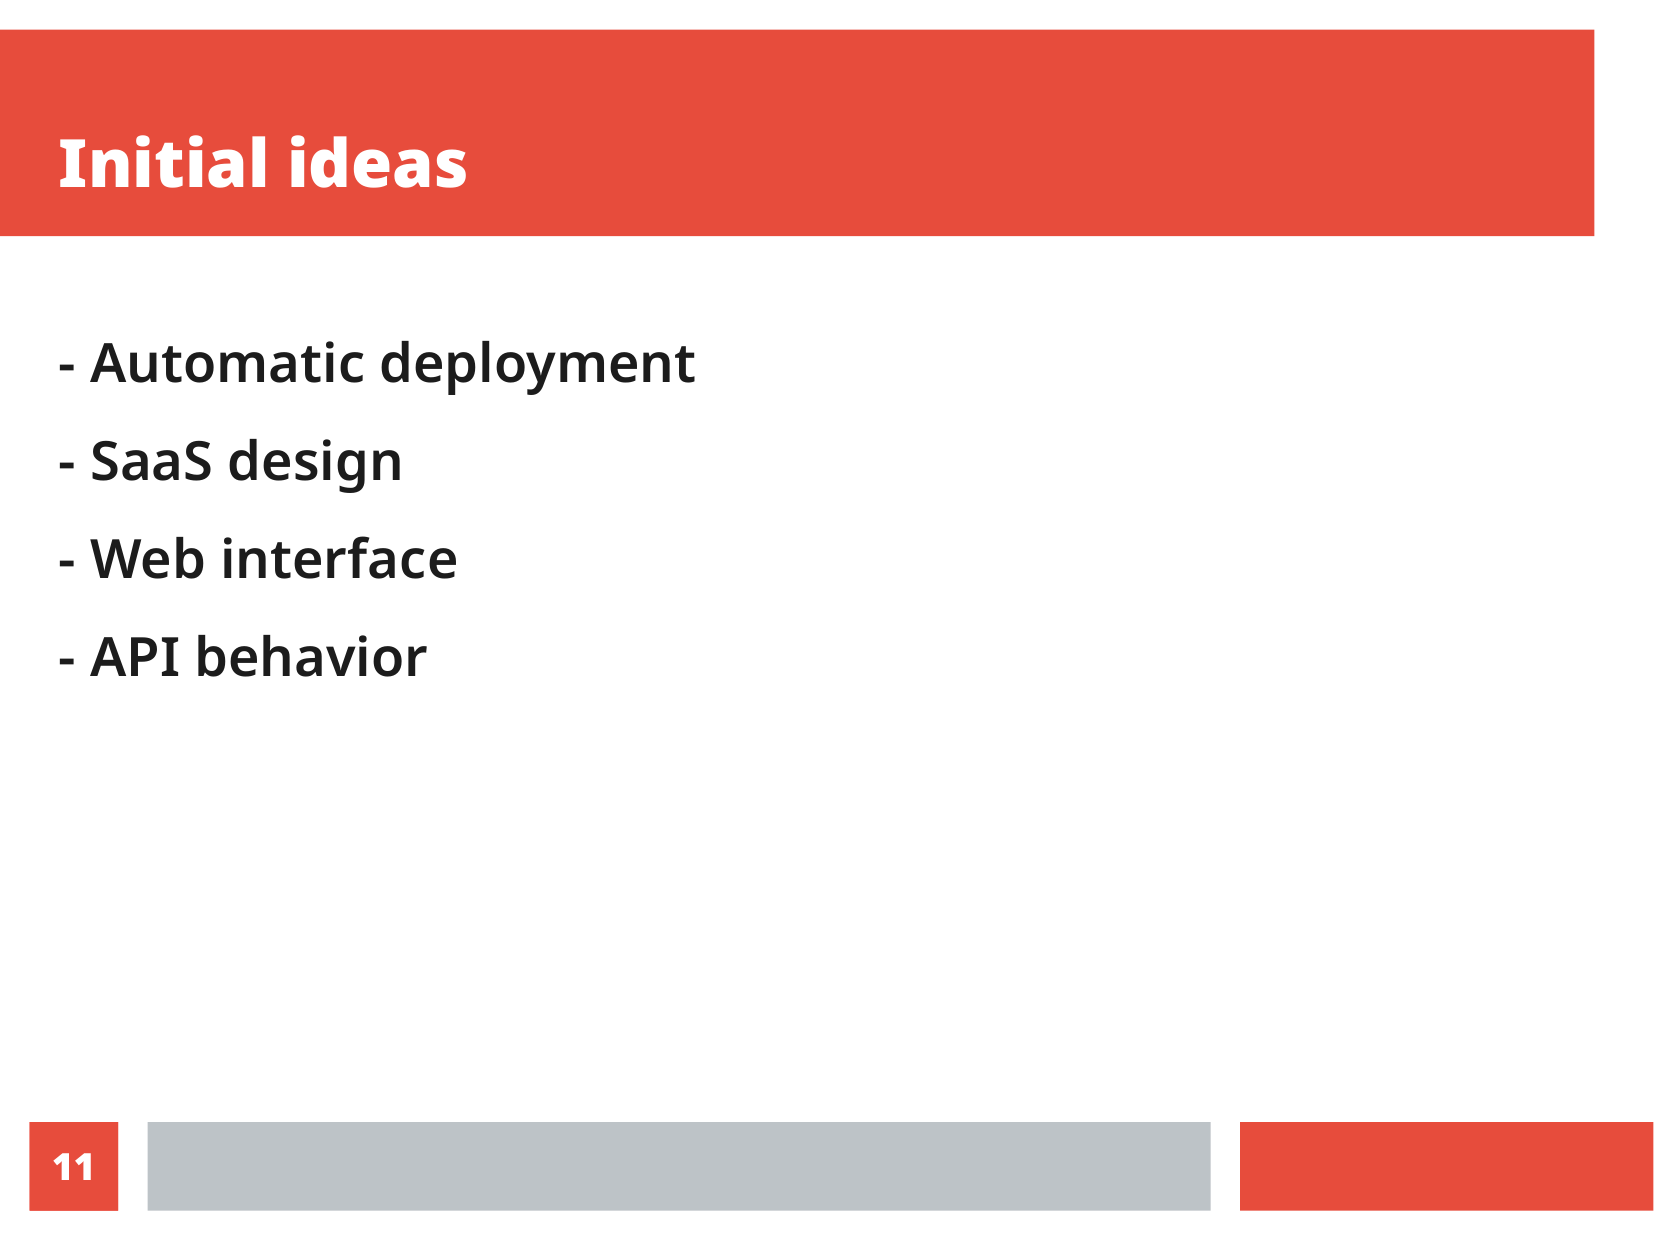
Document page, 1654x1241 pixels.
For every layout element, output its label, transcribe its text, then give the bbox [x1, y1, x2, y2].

list - Automatic deployment - SaaS design - Web interface - API behavior [59, 324, 1565, 1093]
title Initial ideas [59, 59, 1595, 207]
